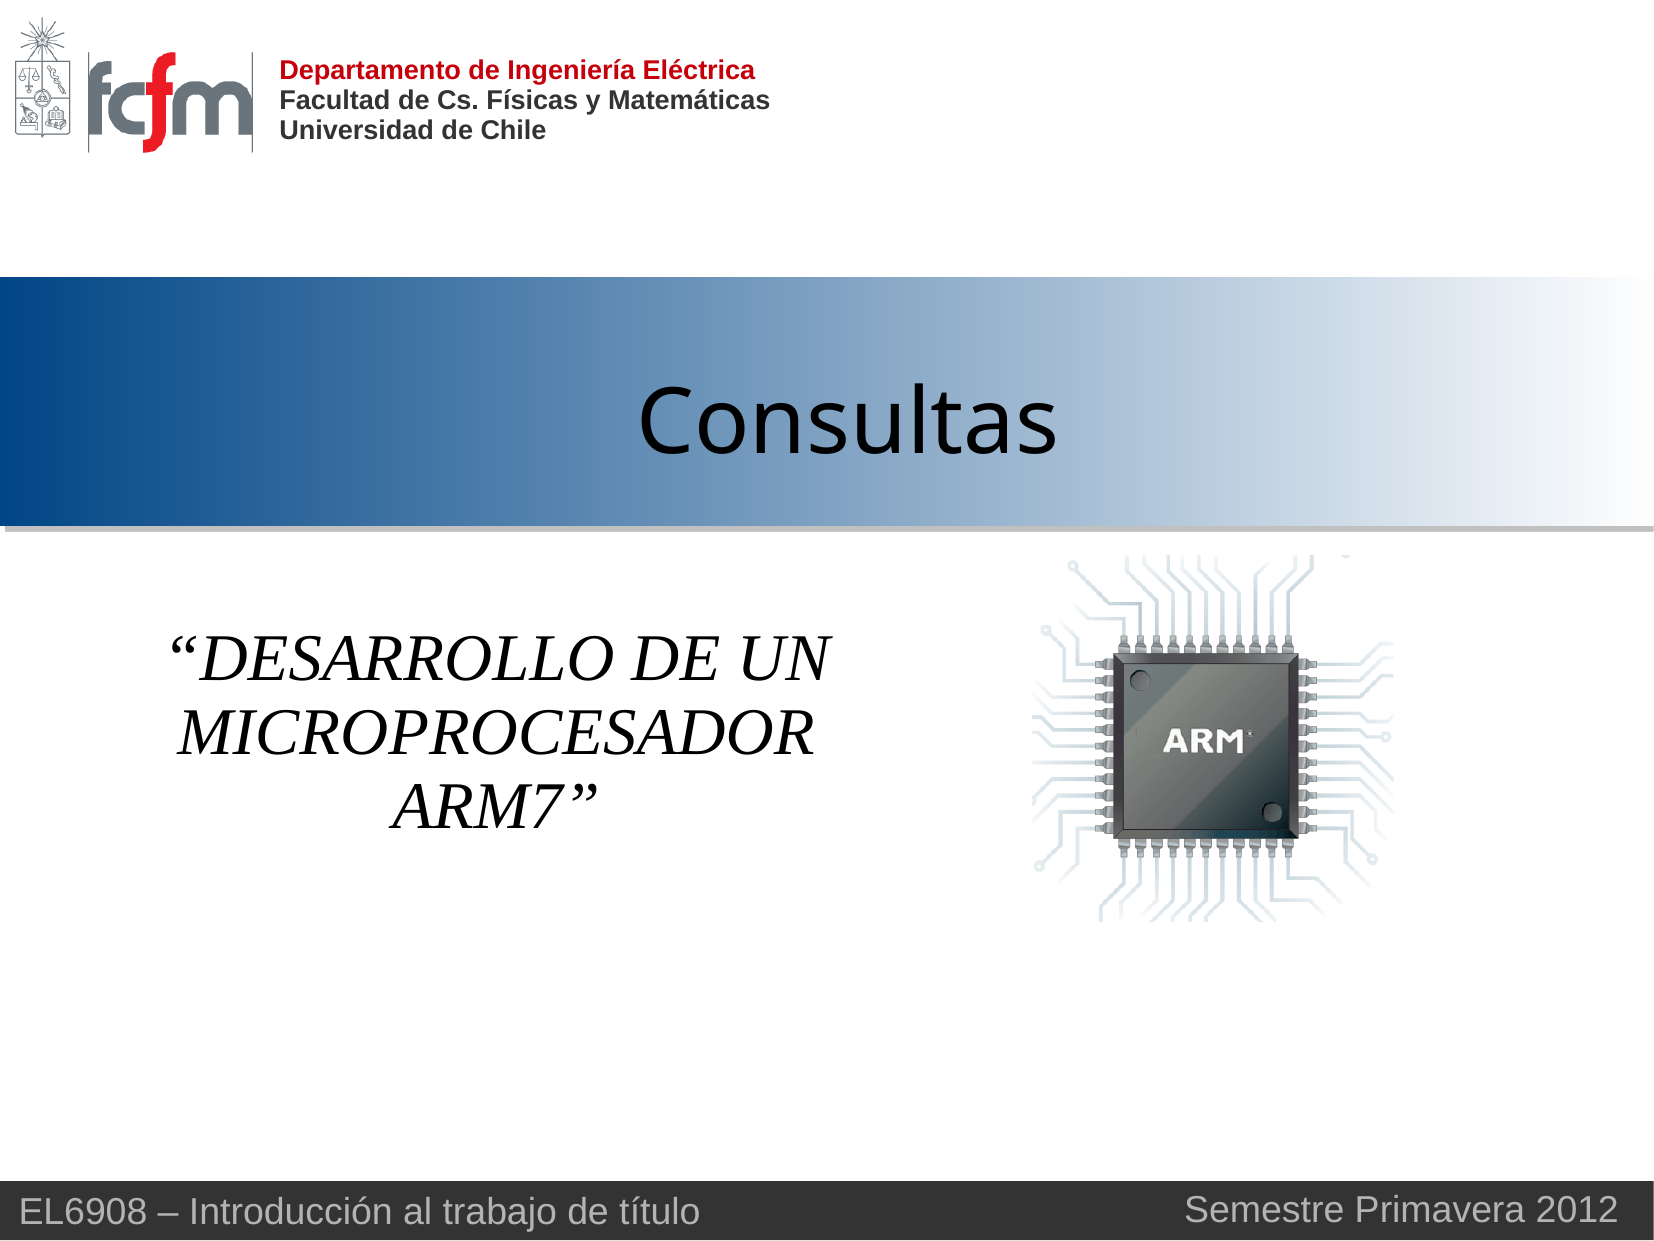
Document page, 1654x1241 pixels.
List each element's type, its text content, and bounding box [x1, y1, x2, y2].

picture [0, 0, 272, 177]
picture [1031, 555, 1394, 922]
text_box Consultas [66, 318, 1630, 517]
text_box “DESARROLLO DE UN MICROPROCESADOR ARM7” [53, 543, 833, 922]
text_box Semestre Primavera 2012 [1169, 1181, 1634, 1238]
text_box EL6908 – Introducción al trabajo de título [3, 1183, 716, 1241]
text_box Departamento de Ingeniería Eléctrica Facultad de Cs. Físicas y Matemáticas Universidad de Chile [264, 47, 786, 153]
